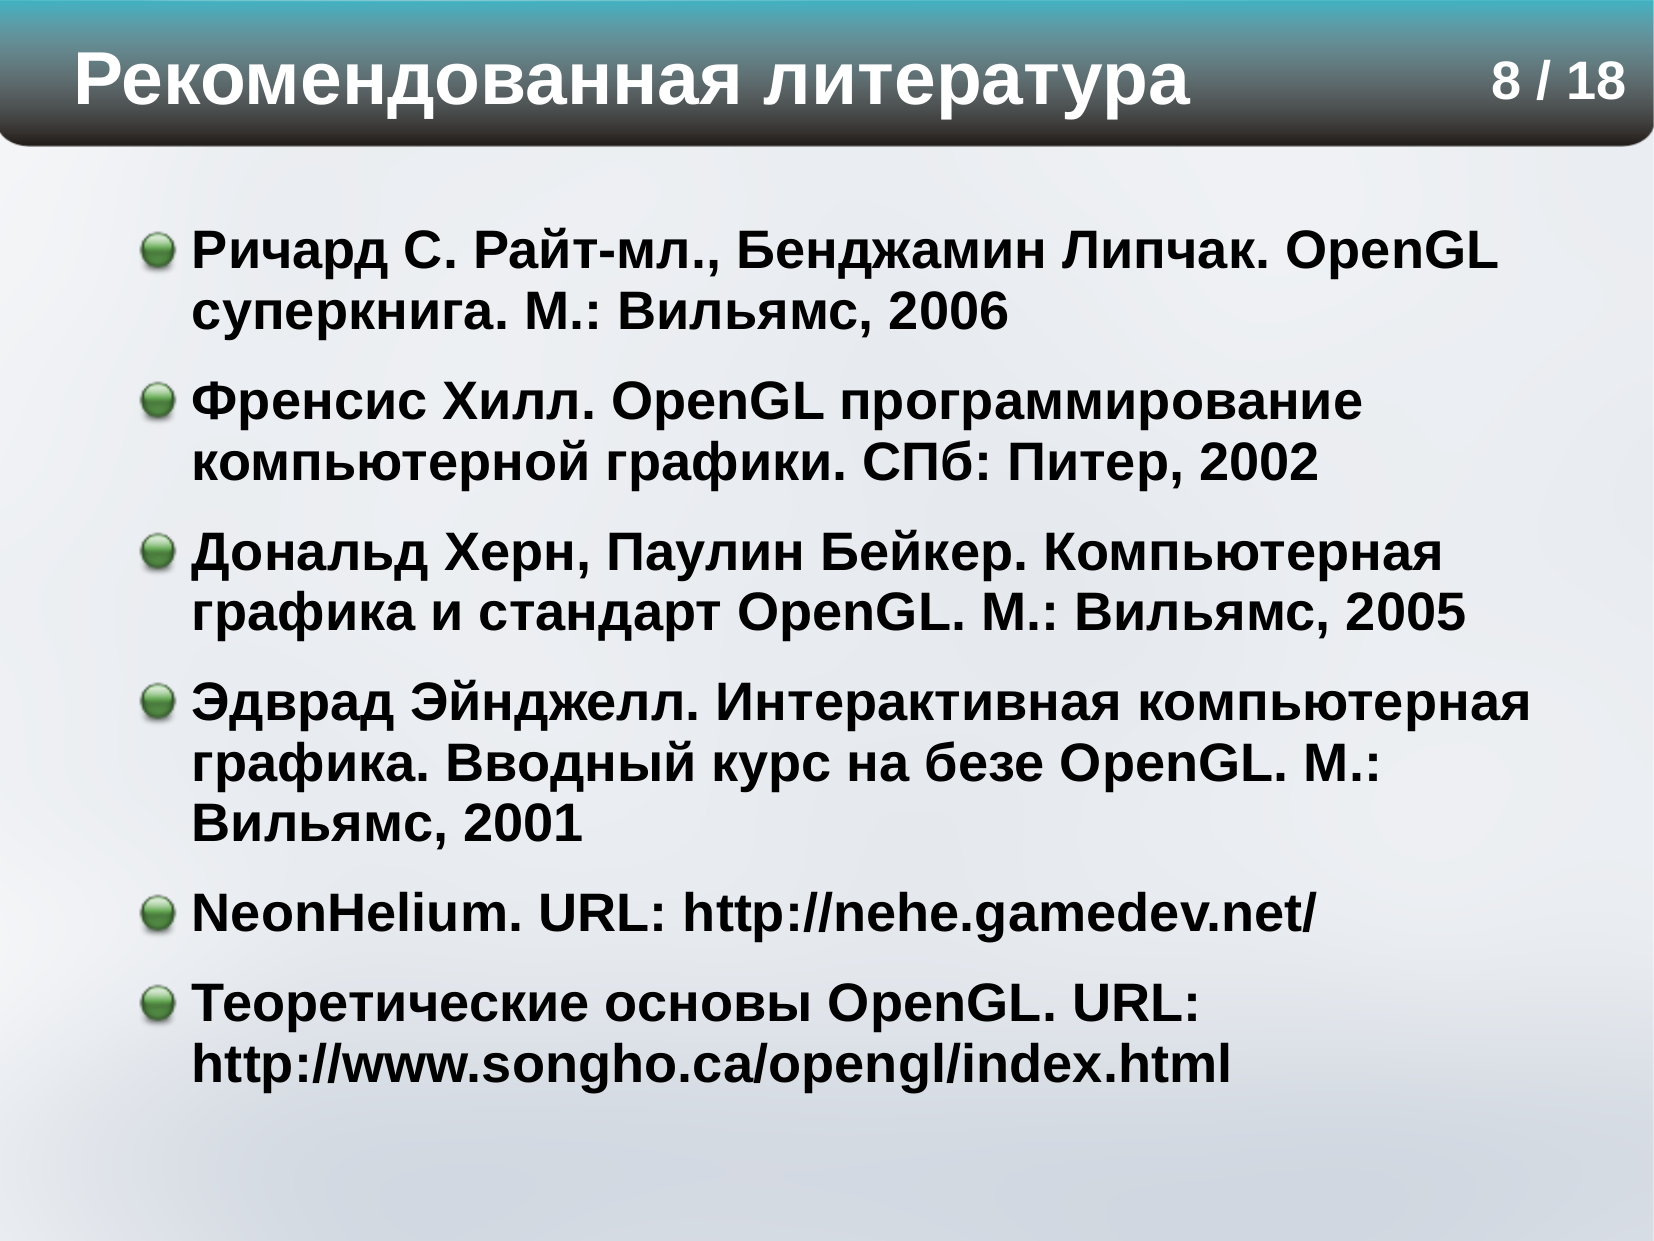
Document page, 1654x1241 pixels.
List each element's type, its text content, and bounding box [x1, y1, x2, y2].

text_box Рекомендованная литература [59, 29, 1241, 129]
picture [0, 0, 1654, 1241]
text_box <номер> / 18 [1476, 42, 1654, 179]
text_box Ричард С. Райт-мл., Бенджамин Липчак. OpenGL суперкнига. М.: Вильямс, 2006 Френсис Хилл. OpenGL программирование компьютерной графики. СПб: Питер, 2002 Дональд Херн, Паулин Бейкер. Компьютерная графика и стандарт OpenGL. М.: Вильямс, 2005 Эдврад Эйнджелл. Интерактивная компьютерная графика. Вводный курс на безе OpenGL. М.: Вильямс, 2001 NeonHelium. URL: http://nehe.gamedev.net/ Теоретические основы OpenGL. URL: http://www.songho.ca/opengl/index.html [118, 212, 1595, 1102]
